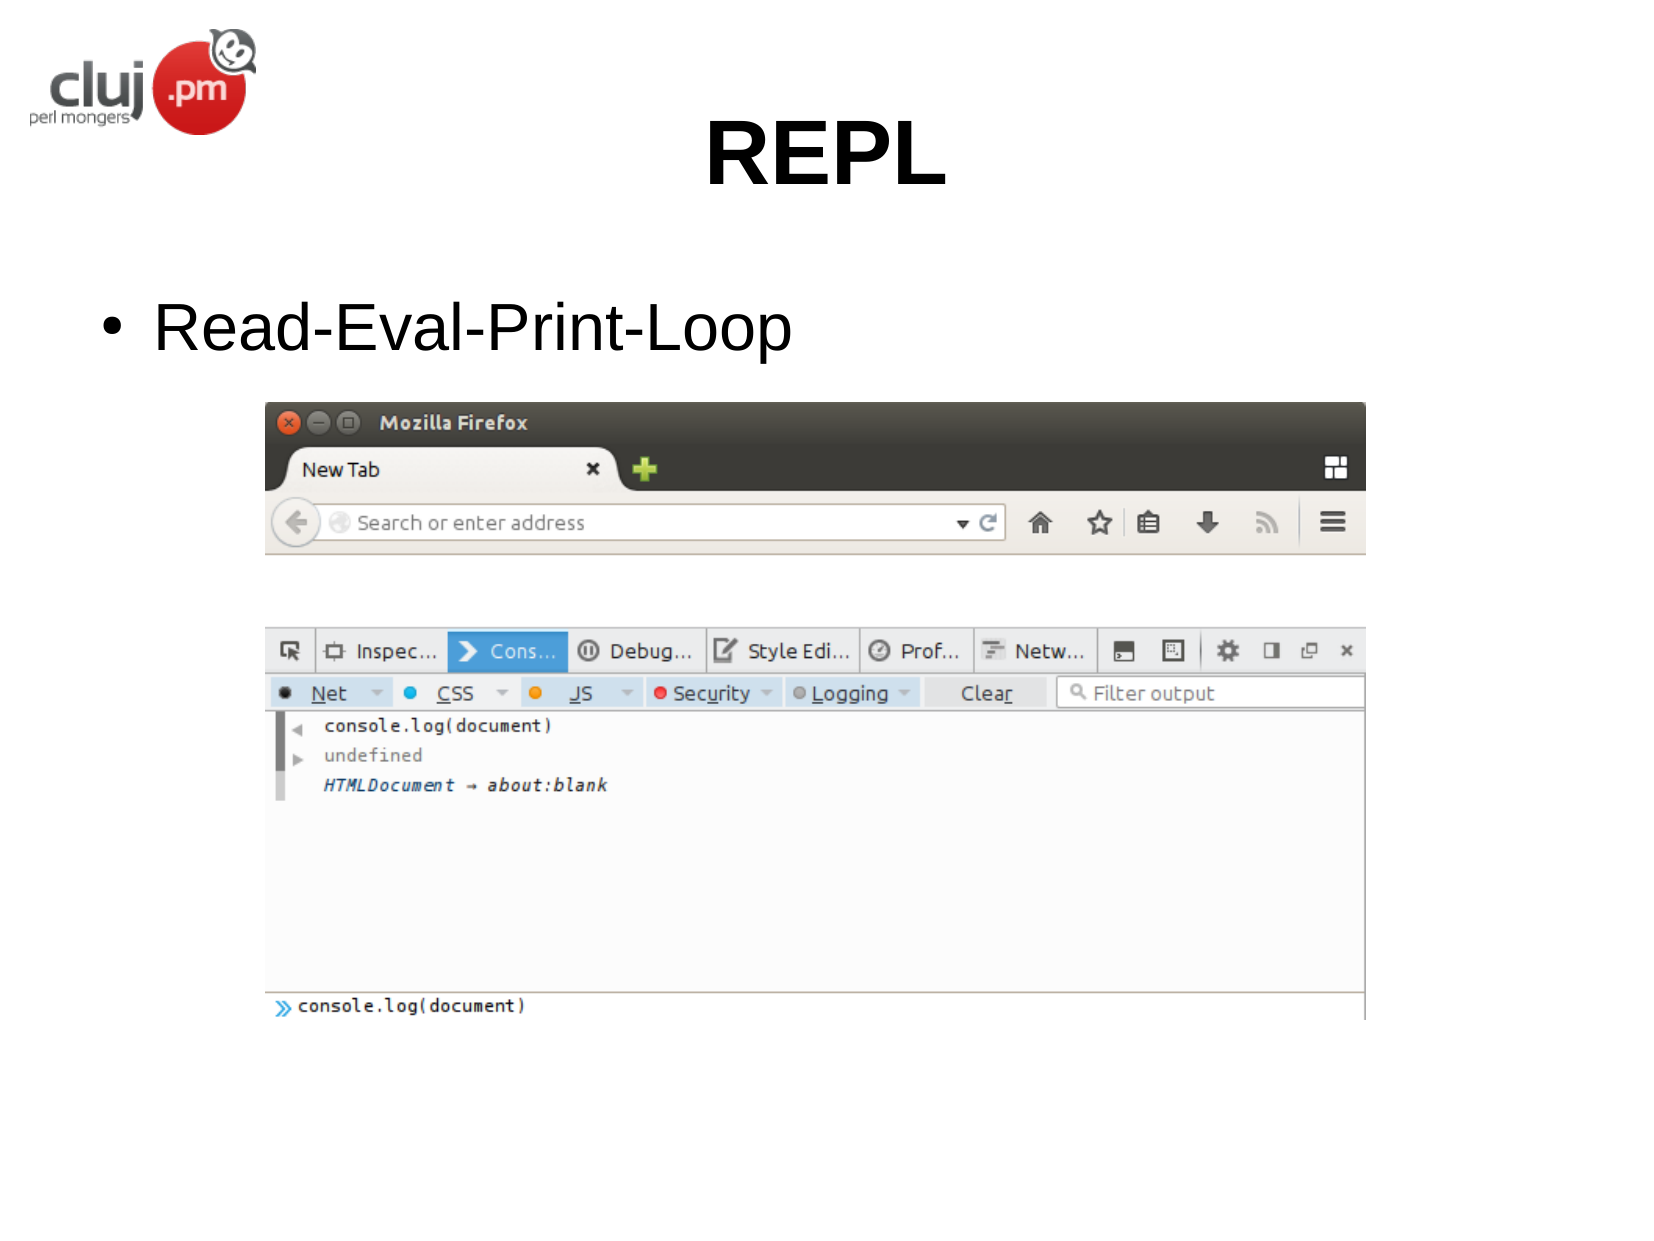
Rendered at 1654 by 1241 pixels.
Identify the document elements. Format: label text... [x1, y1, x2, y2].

list Read-Eval-Print-Loop [82, 290, 1538, 406]
title REPL [82, 49, 1571, 257]
picture [265, 402, 1366, 1021]
picture [30, 29, 256, 135]
